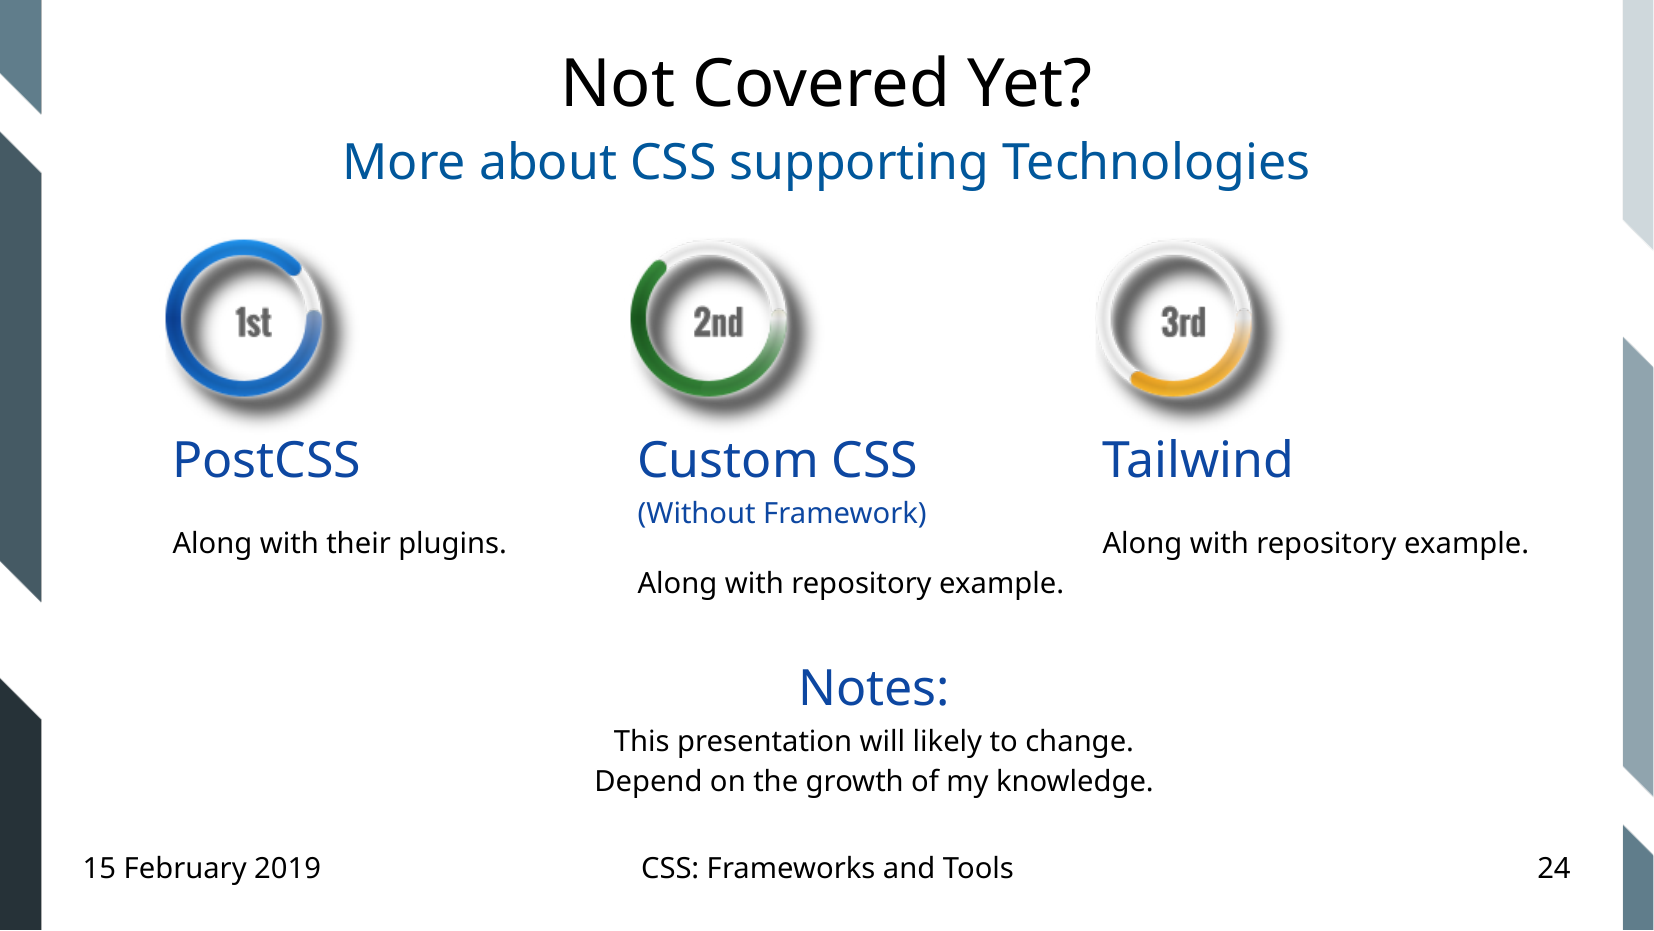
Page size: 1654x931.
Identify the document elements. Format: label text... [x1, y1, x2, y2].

list Custom CSS (Without Framework) Along with repository example. [637, 424, 1088, 645]
list PostCSS Along with their plugins. [172, 424, 623, 666]
text_box Notes: This presentation will likely to change. Depend on the growth of my knowledge. [579, 645, 1103, 833]
title Not Covered Yet? More about CSS supporting Technologies [82, 37, 1571, 193]
picture [0, 0, 1654, 930]
list Tailwind Along with repository example. [1102, 424, 1531, 666]
